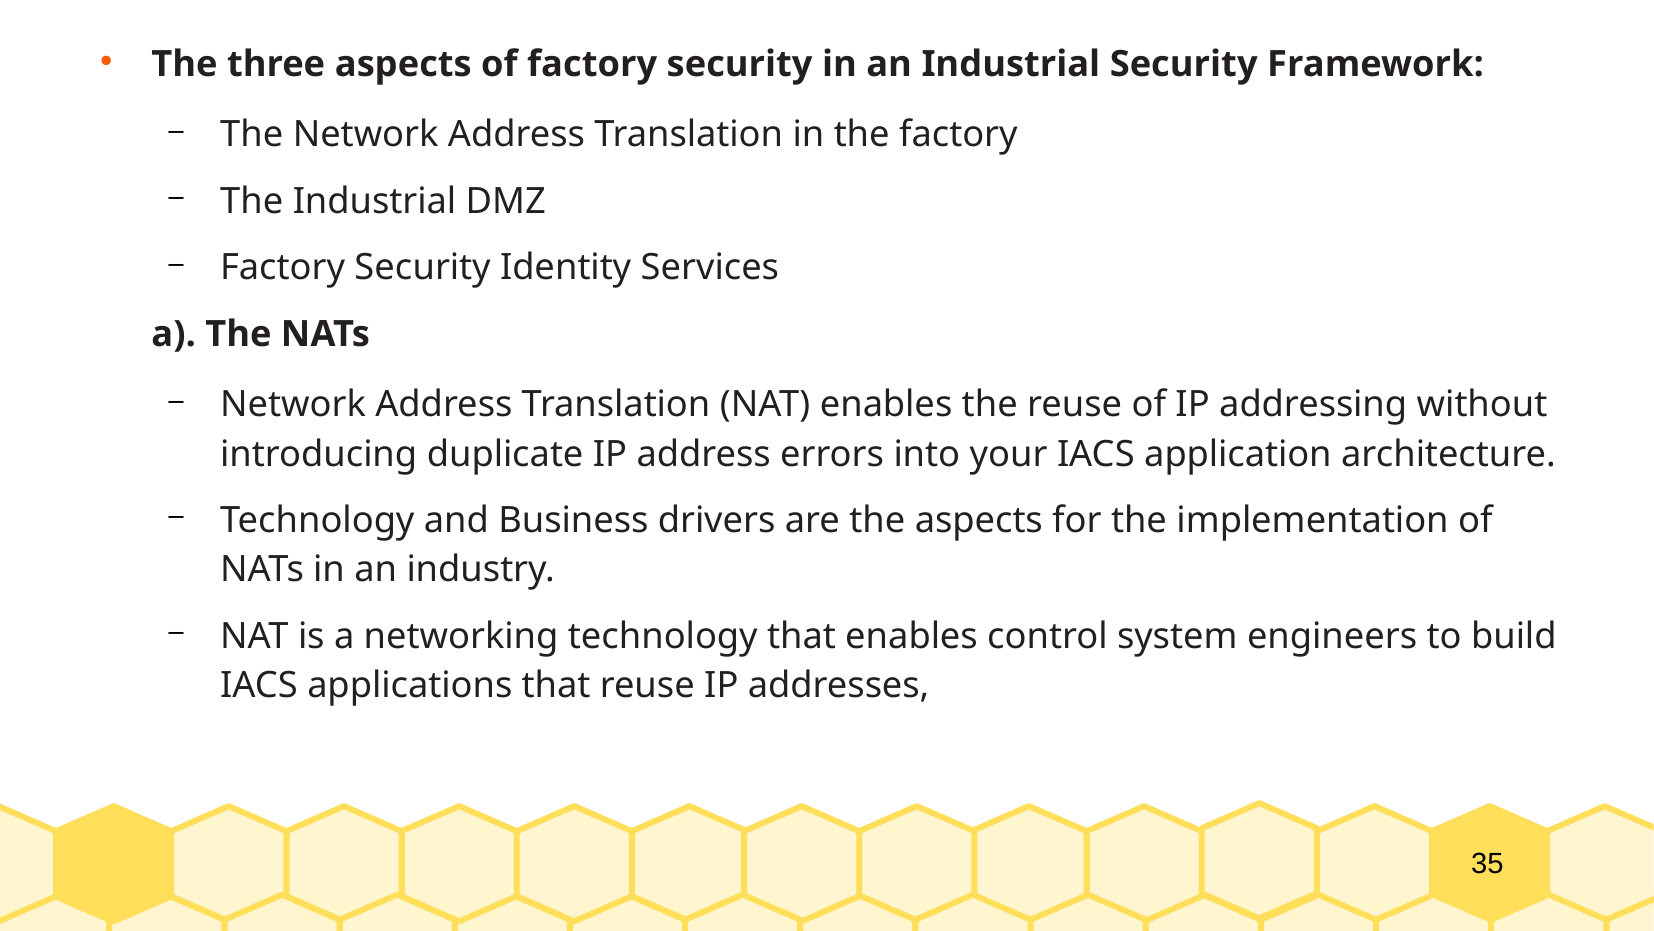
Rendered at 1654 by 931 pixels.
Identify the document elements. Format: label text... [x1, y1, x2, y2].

list The three aspects of factory security in an Industrial Security Framework: The Network Address Translation in the factory The Industrial DMZ Factory Security Identity Services a). The NATs Network Address Translation (NAT) enables the reuse of IP addressing without introducing duplicate IP address errors into your IACS application architecture. Technology and Business drivers are the aspects for the implementation of NATs in an industry. NAT is a networking technology that enables control system engineers to build IACS applications that reuse IP addresses, [82, 37, 1571, 758]
